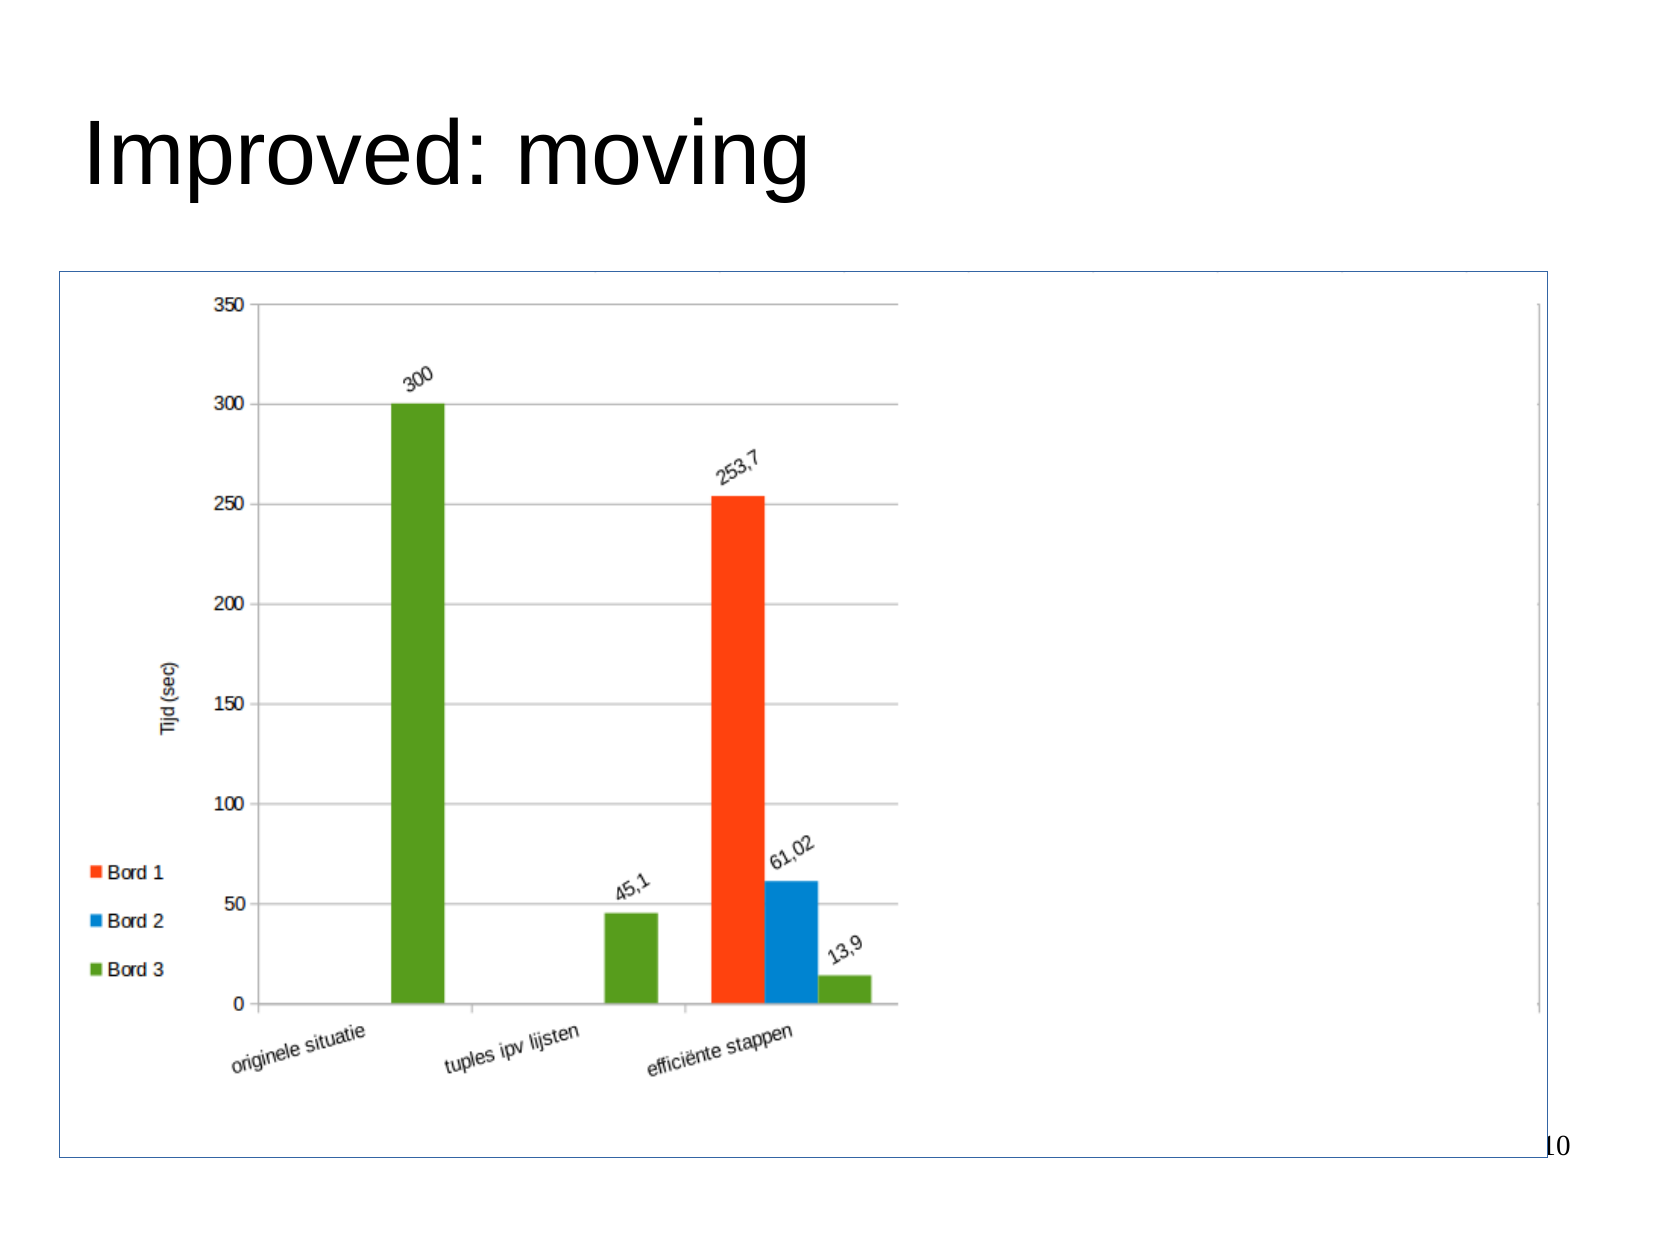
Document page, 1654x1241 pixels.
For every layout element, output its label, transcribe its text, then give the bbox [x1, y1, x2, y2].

title Improved: moving [82, 49, 1571, 257]
picture [59, 271, 1548, 1158]
